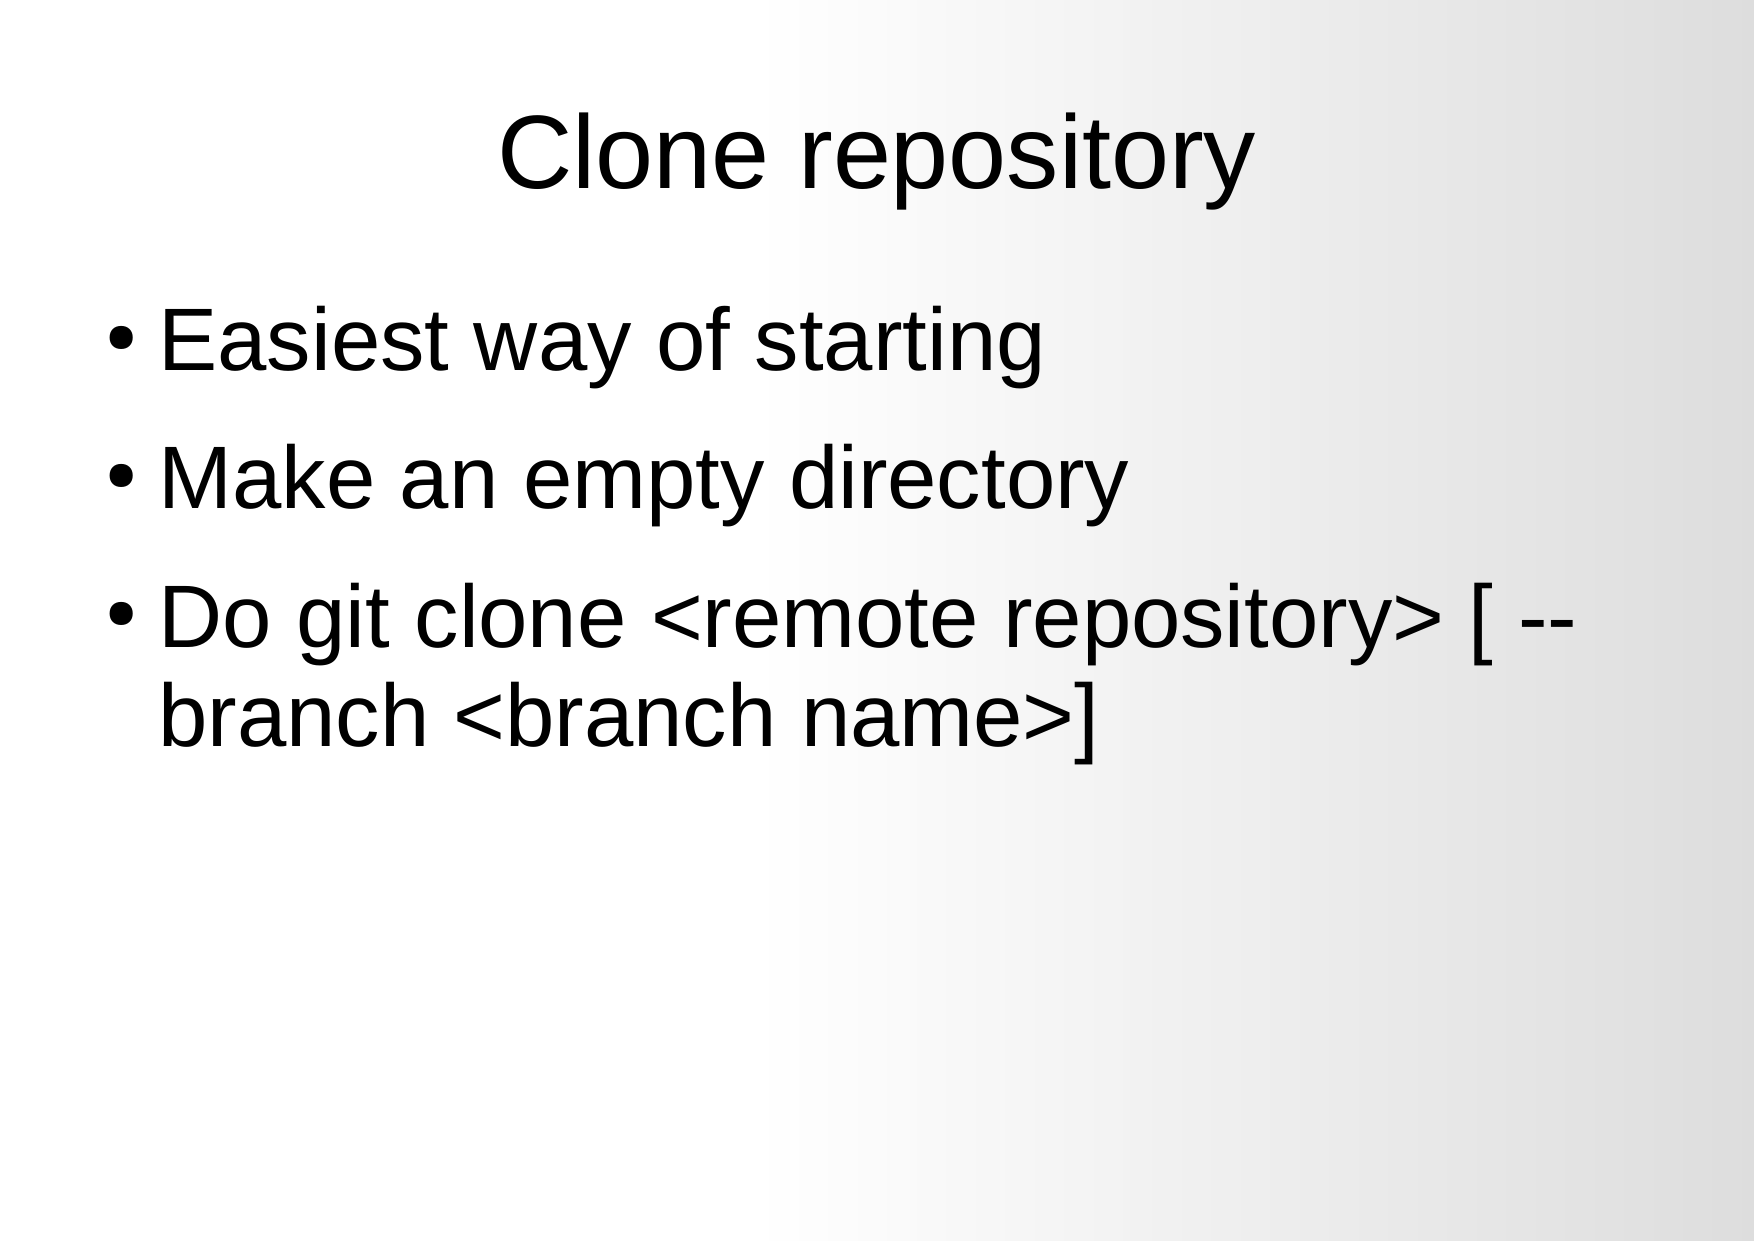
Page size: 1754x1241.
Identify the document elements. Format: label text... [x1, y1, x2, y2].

title Clone repository [87, 49, 1667, 257]
list Easiest way of starting Make an empty directory Do git clone <remote repository> [ --branch <branch name>] [87, 290, 1667, 1010]
